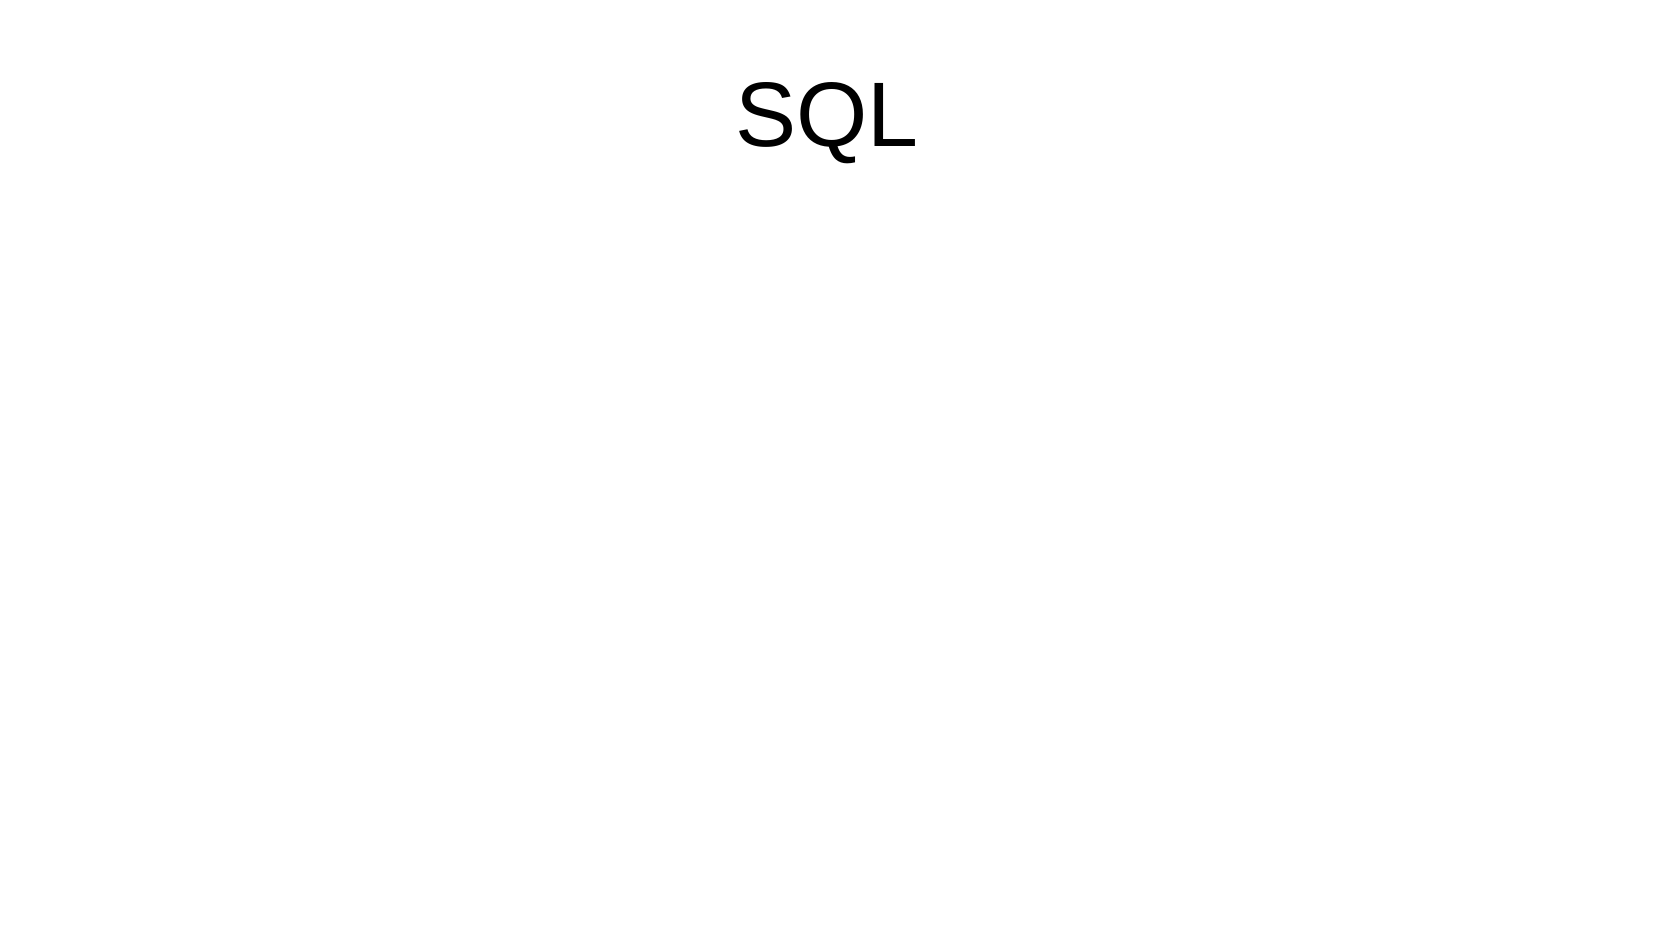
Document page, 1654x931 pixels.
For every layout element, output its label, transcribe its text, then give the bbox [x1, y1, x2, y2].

title SQL [82, 37, 1571, 193]
